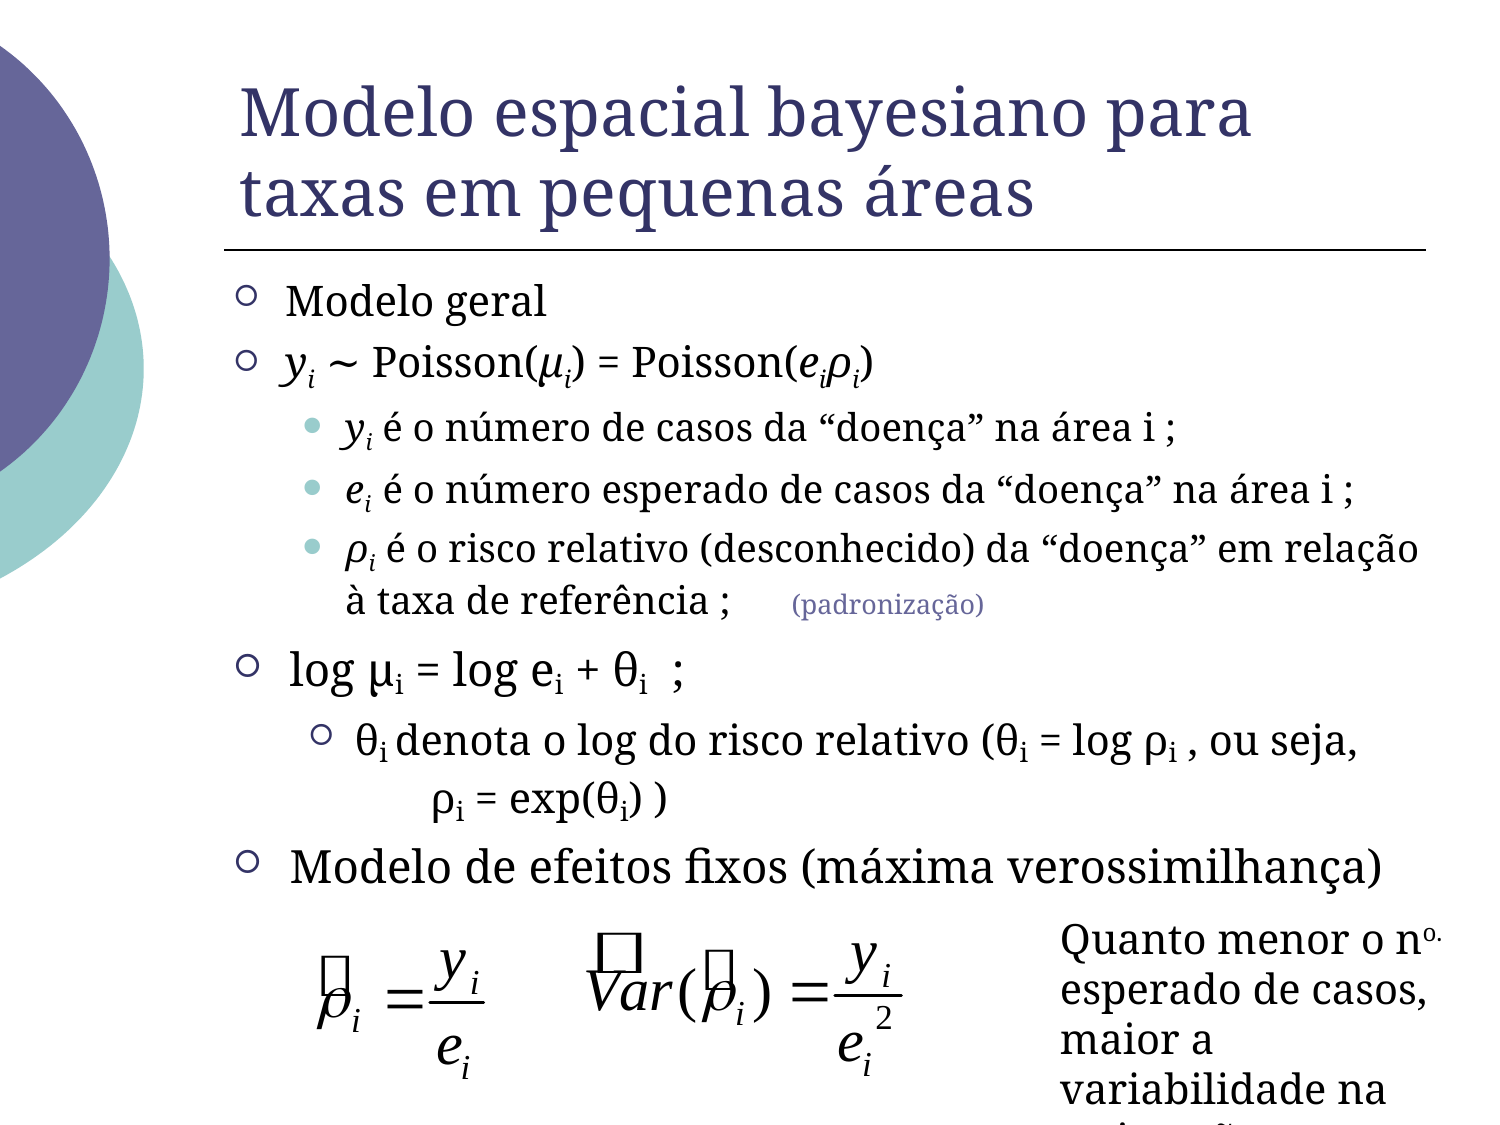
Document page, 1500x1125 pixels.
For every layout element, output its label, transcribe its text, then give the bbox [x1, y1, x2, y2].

list Modelo geral yi ∼ Poisson(µi) = Poisson(eiρi) yi é o número de casos da “doença” na área i ; ei é o número esperado de casos da “doença” na área i ; ρi é o risco relativo (desconhecido) da “doença” em relação à taxa de referência ; (padronização) [218, 267, 1465, 634]
chart [579, 910, 912, 1092]
title Modelo espacial bayesiano para taxas em pequenas áreas [224, 49, 1276, 237]
chart [305, 916, 497, 1093]
text_box log µi = log ei + θi ; θi denota o log do risco relativo (θi = log ρi , ou seja, ρi = exp(θi) ) Modelo de efeitos fixos (máxima verossimilhança) [218, 633, 1436, 882]
text_box Quanto menor o no. esperado de casos, maior a variabilidade na estimação [1045, 904, 1471, 1125]
